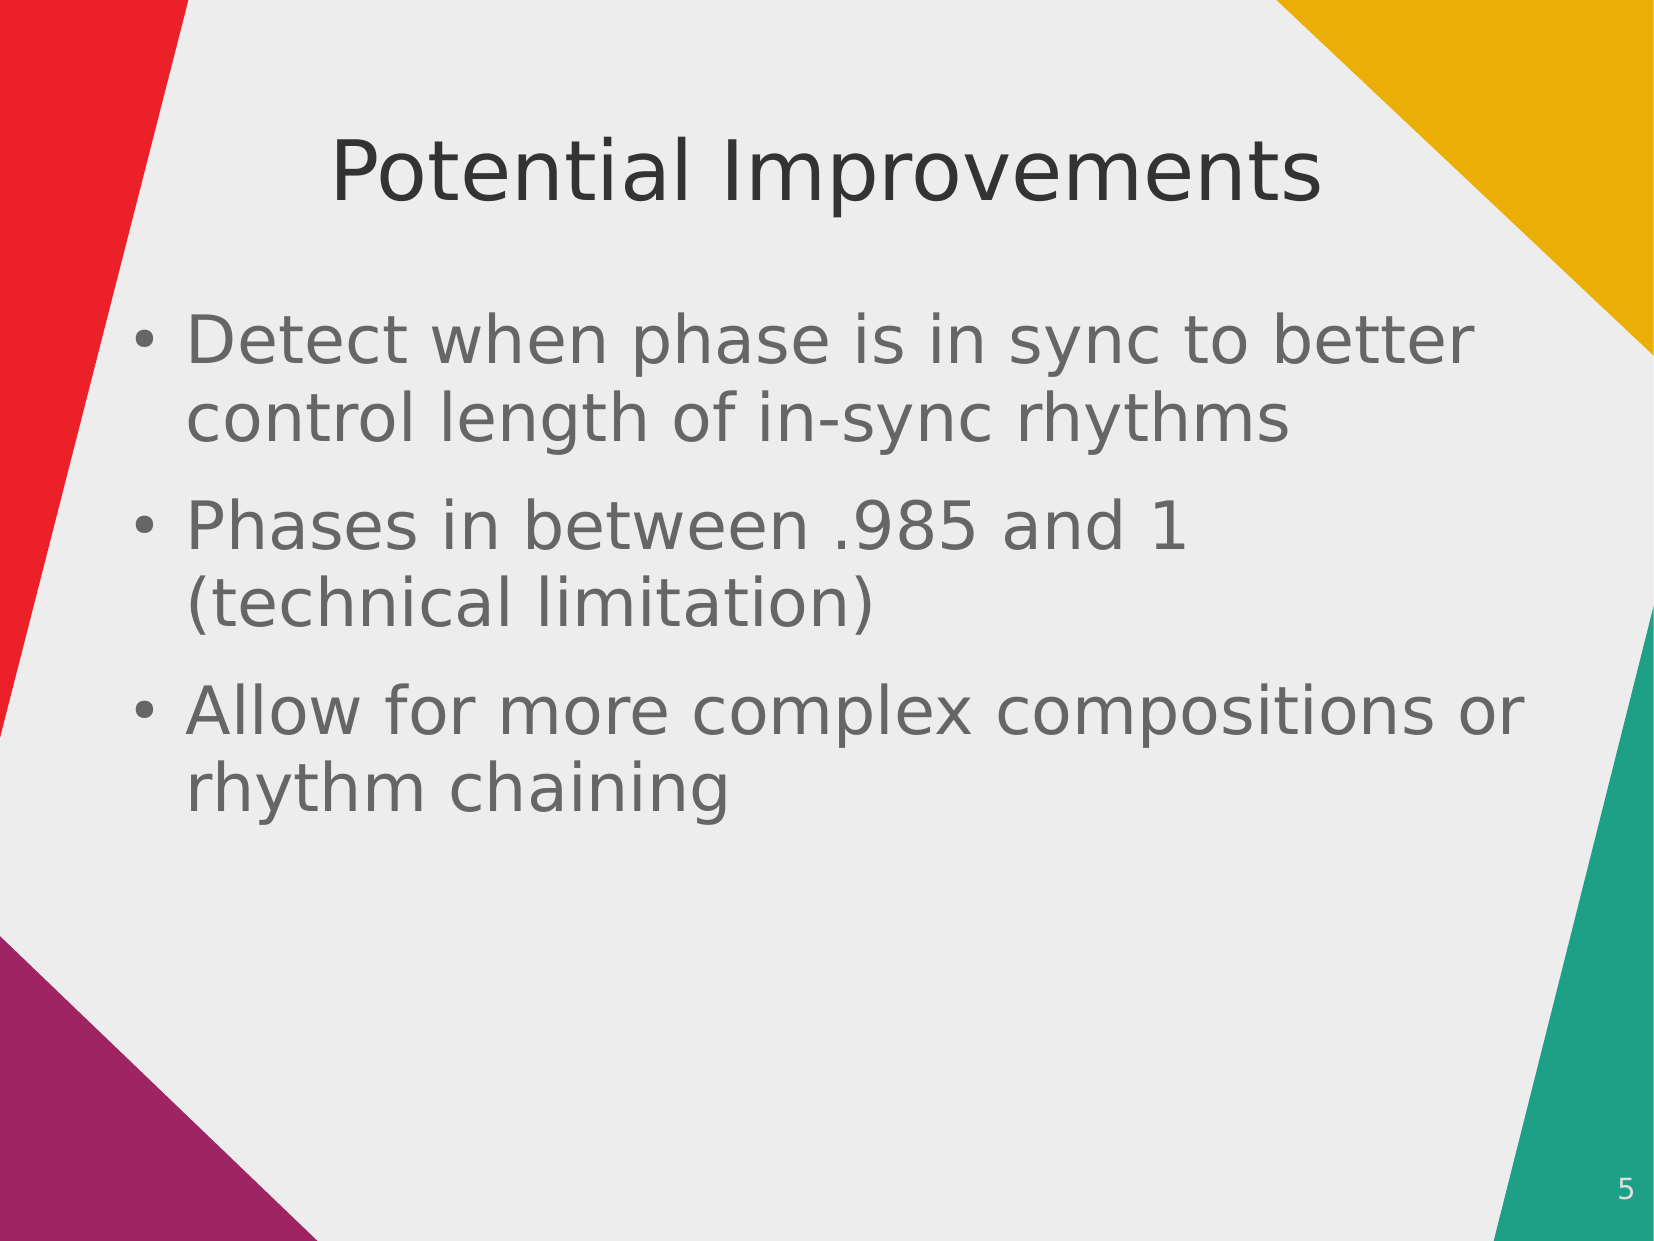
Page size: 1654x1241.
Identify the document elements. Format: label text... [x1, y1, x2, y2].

title Potential Improvements [114, 73, 1539, 271]
list Detect when phase is in sync to better control length of in-sync rhythms Phases in between .985 and 1 (technical limitation) Allow for more complex compositions or rhythm chaining [114, 302, 1539, 1033]
